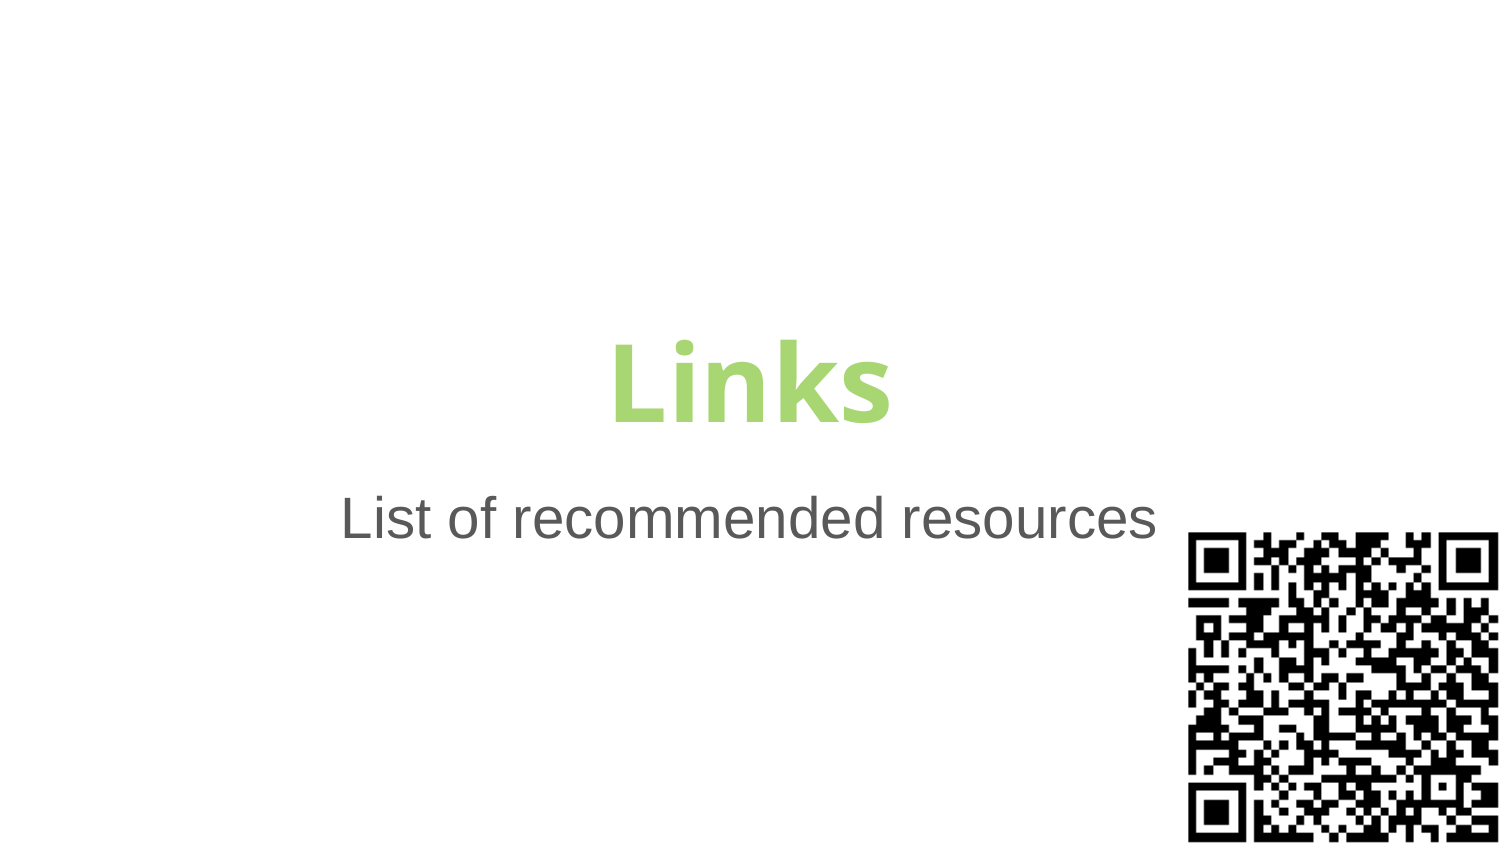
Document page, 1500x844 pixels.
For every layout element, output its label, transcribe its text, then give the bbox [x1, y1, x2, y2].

subtitle List of recommended resources [51, 464, 1449, 595]
title Links [51, 122, 1449, 459]
picture [1187, 531, 1500, 844]
